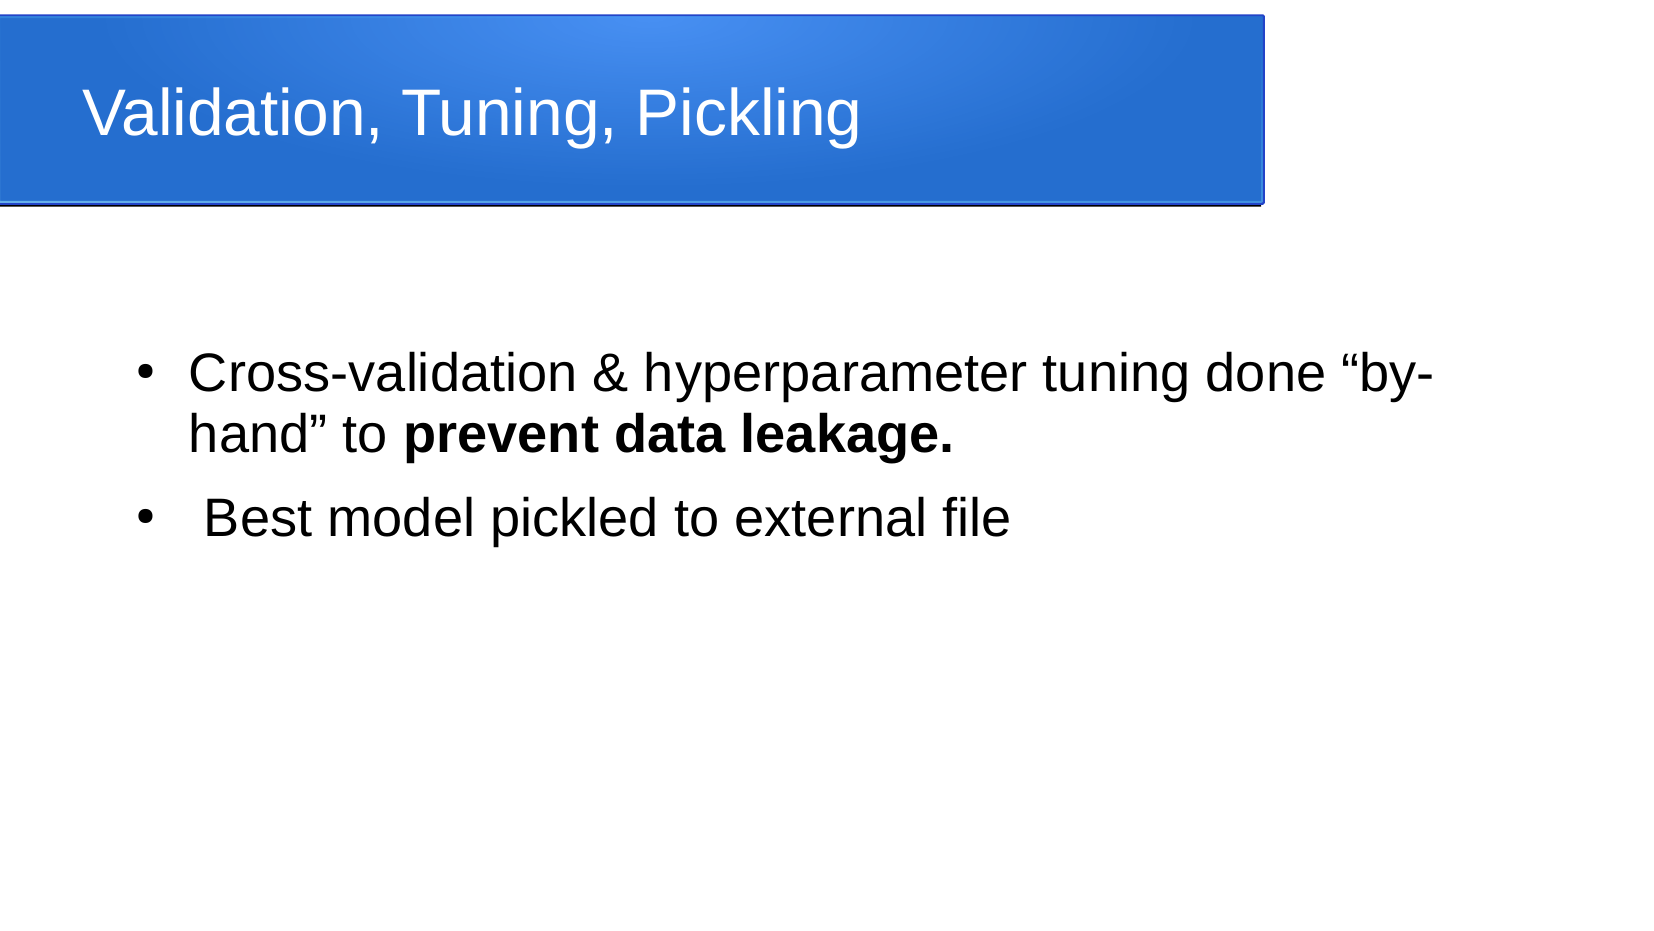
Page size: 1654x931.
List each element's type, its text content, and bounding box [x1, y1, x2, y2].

title Validation, Tuning, Pickling [82, 35, 1235, 189]
list Cross-validation & hyperparameter tuning done “by-hand” to prevent data leakage. Best model pickled to external file [118, 342, 1536, 709]
